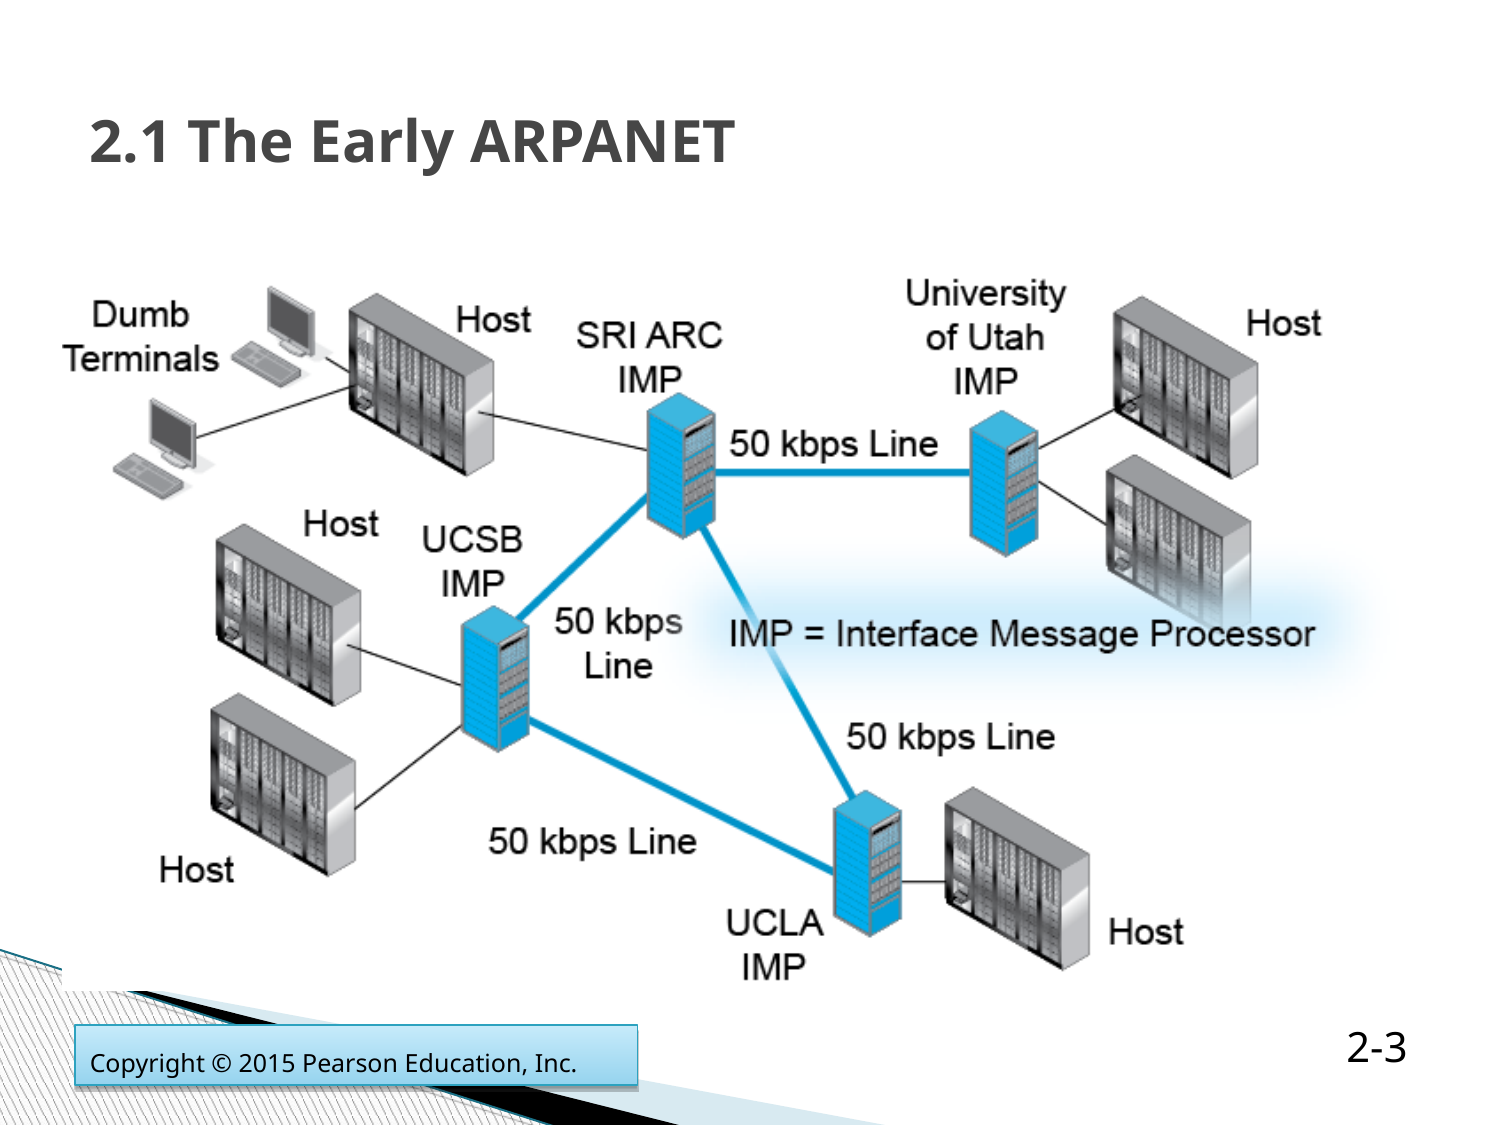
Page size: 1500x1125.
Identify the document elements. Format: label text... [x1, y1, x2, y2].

title 2.1 The Early ARPANET [75, 45, 1425, 233]
footer Copyright © 2015 Pearson Education, Inc. [75, 1025, 638, 1085]
picture [0, 274, 1475, 1125]
slide_number 2-1 [1275, 1025, 1423, 1085]
